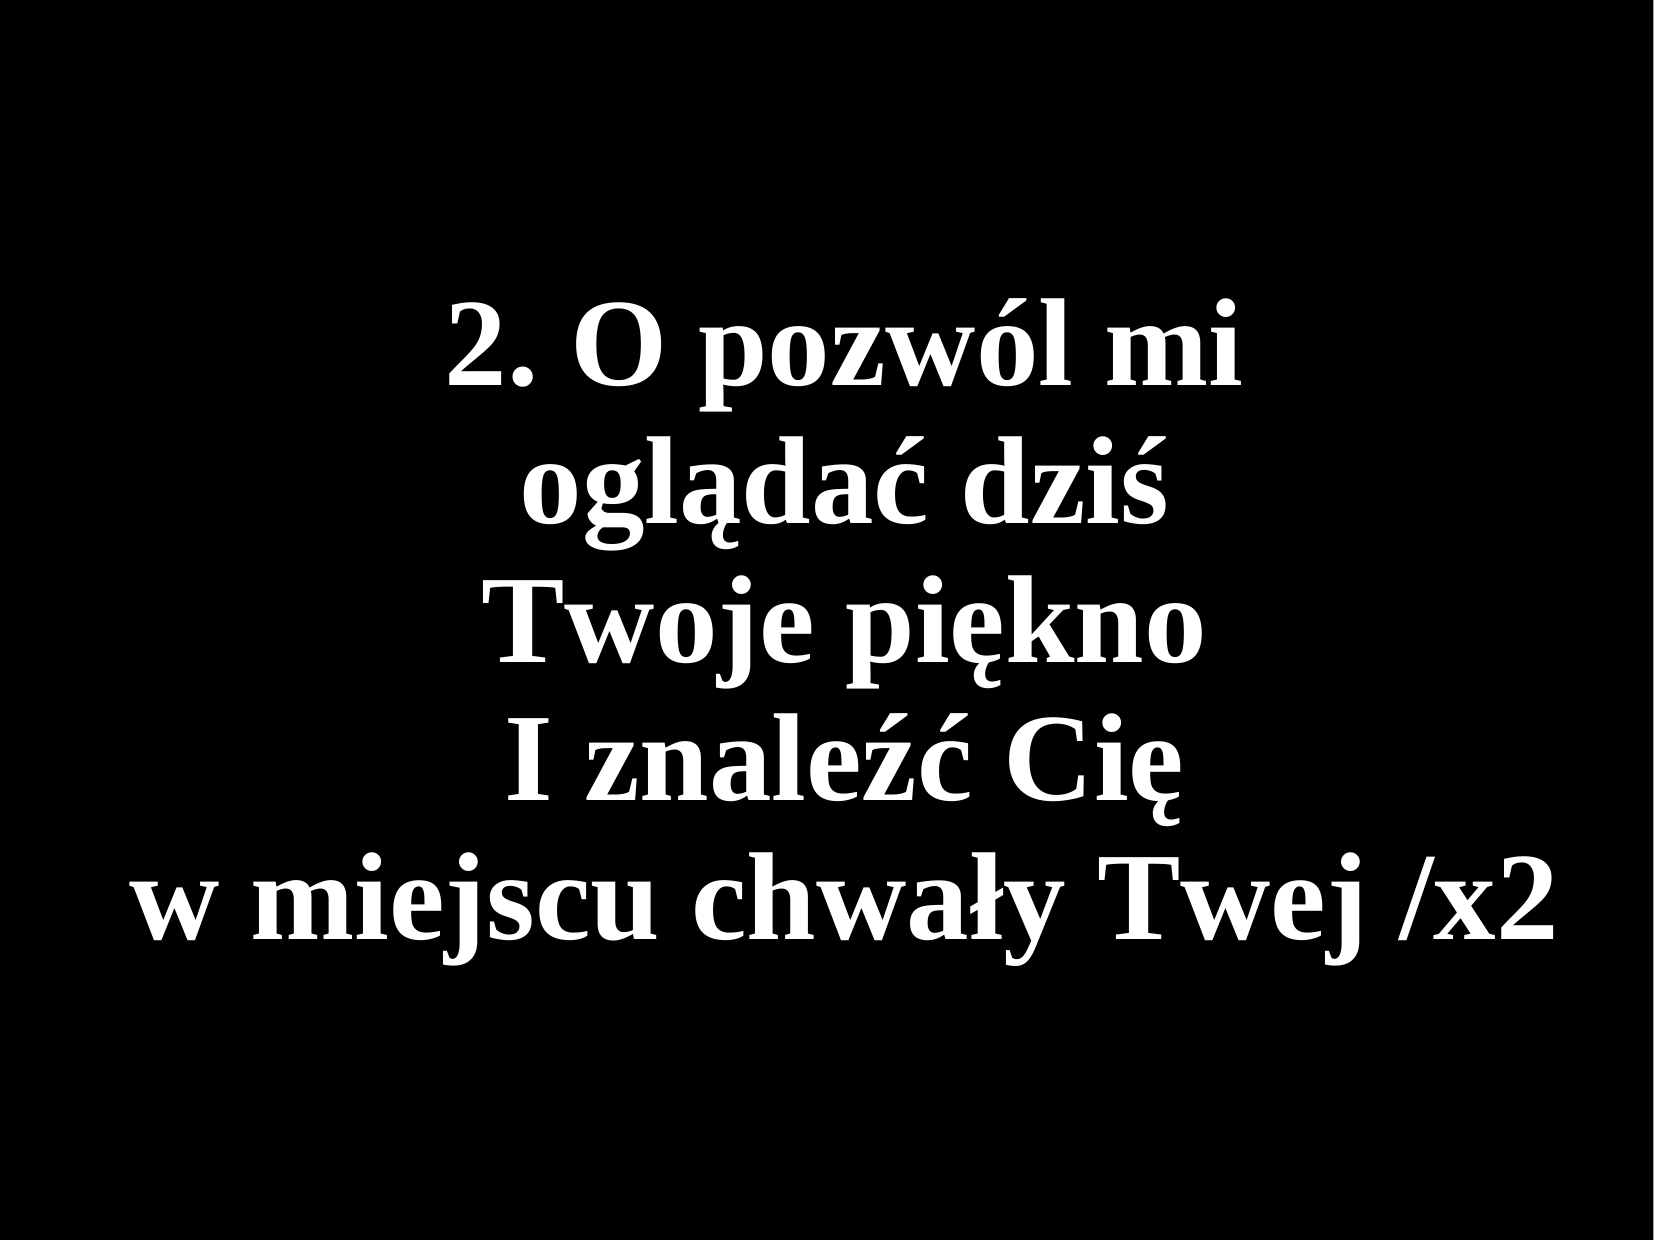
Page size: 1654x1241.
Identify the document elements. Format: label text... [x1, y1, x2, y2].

subtitle 2. O pozwól mi oglądać dziś Twoje piękno I znaleźć Cię w miejscu chwały Twej /x2 [0, 0, 1654, 1241]
